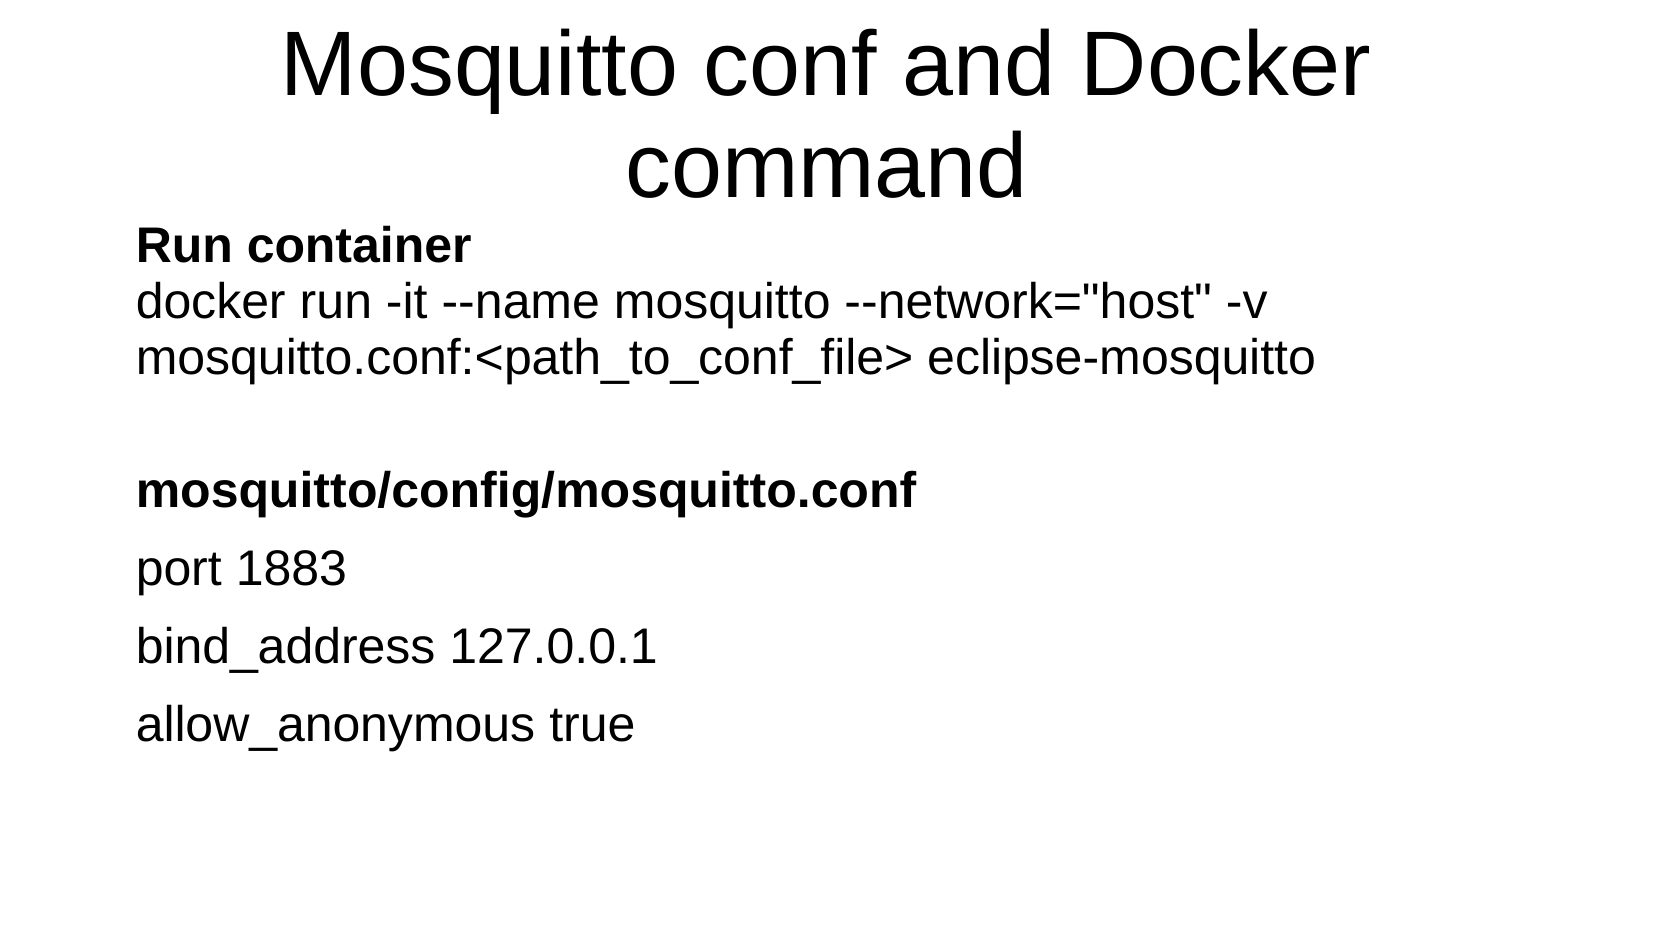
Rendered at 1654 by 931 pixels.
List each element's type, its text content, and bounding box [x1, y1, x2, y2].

title Mosquitto conf and Docker command [82, 12, 1571, 217]
list Run container docker run -it --name mosquitto --network="host" -v mosquitto.conf:<path_to_conf_file> eclipse-mosquitto mosquitto/config/mosquitto.conf port 1883 bind_address 127.0.0.1 allow_anonymous true [82, 217, 1571, 758]
